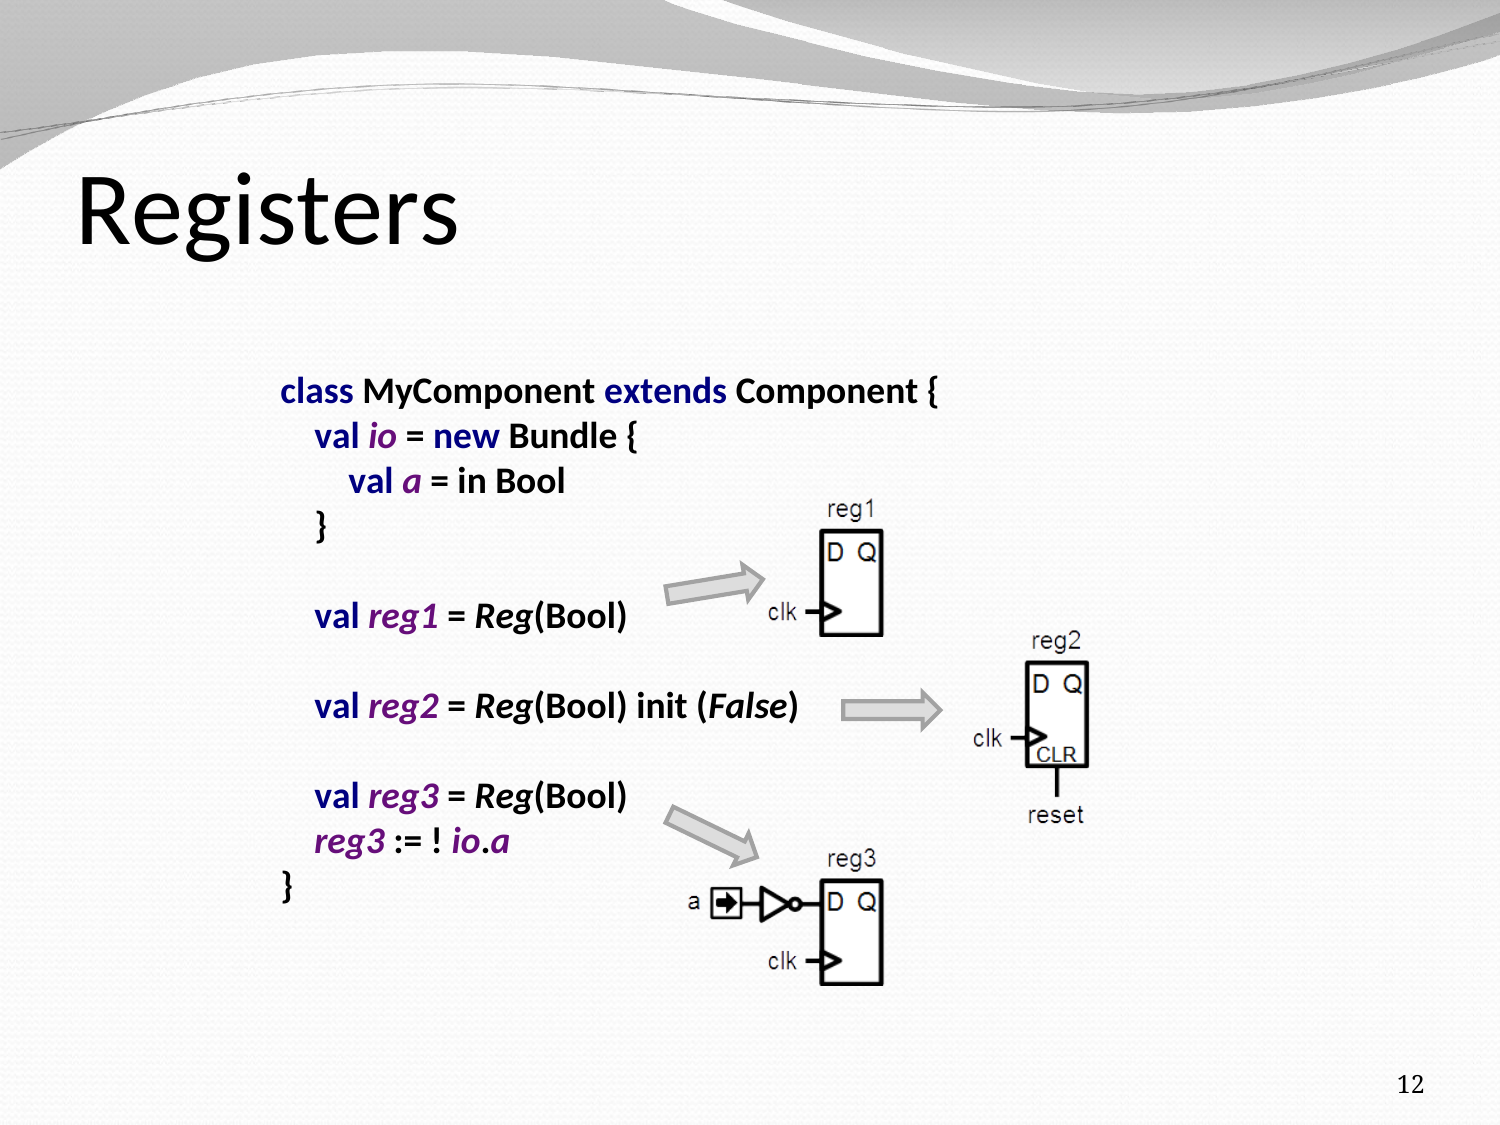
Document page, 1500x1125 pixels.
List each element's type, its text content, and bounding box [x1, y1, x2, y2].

text_box [843, 692, 941, 728]
text_box <numéro> [1299, 1042, 1426, 1103]
picture [0, 0, 1500, 1125]
text_box [665, 564, 745, 604]
text_box [665, 806, 736, 837]
text_box class MyComponent extends Component { val io = new Bundle { val a = in Bool } val reg1 = Reg(Bool) val reg2 = Reg(Bool) init (False) val reg3 = Reg(Bool) reg3 := ! io.a } [265, 358, 956, 914]
title Registers [75, 78, 1426, 266]
